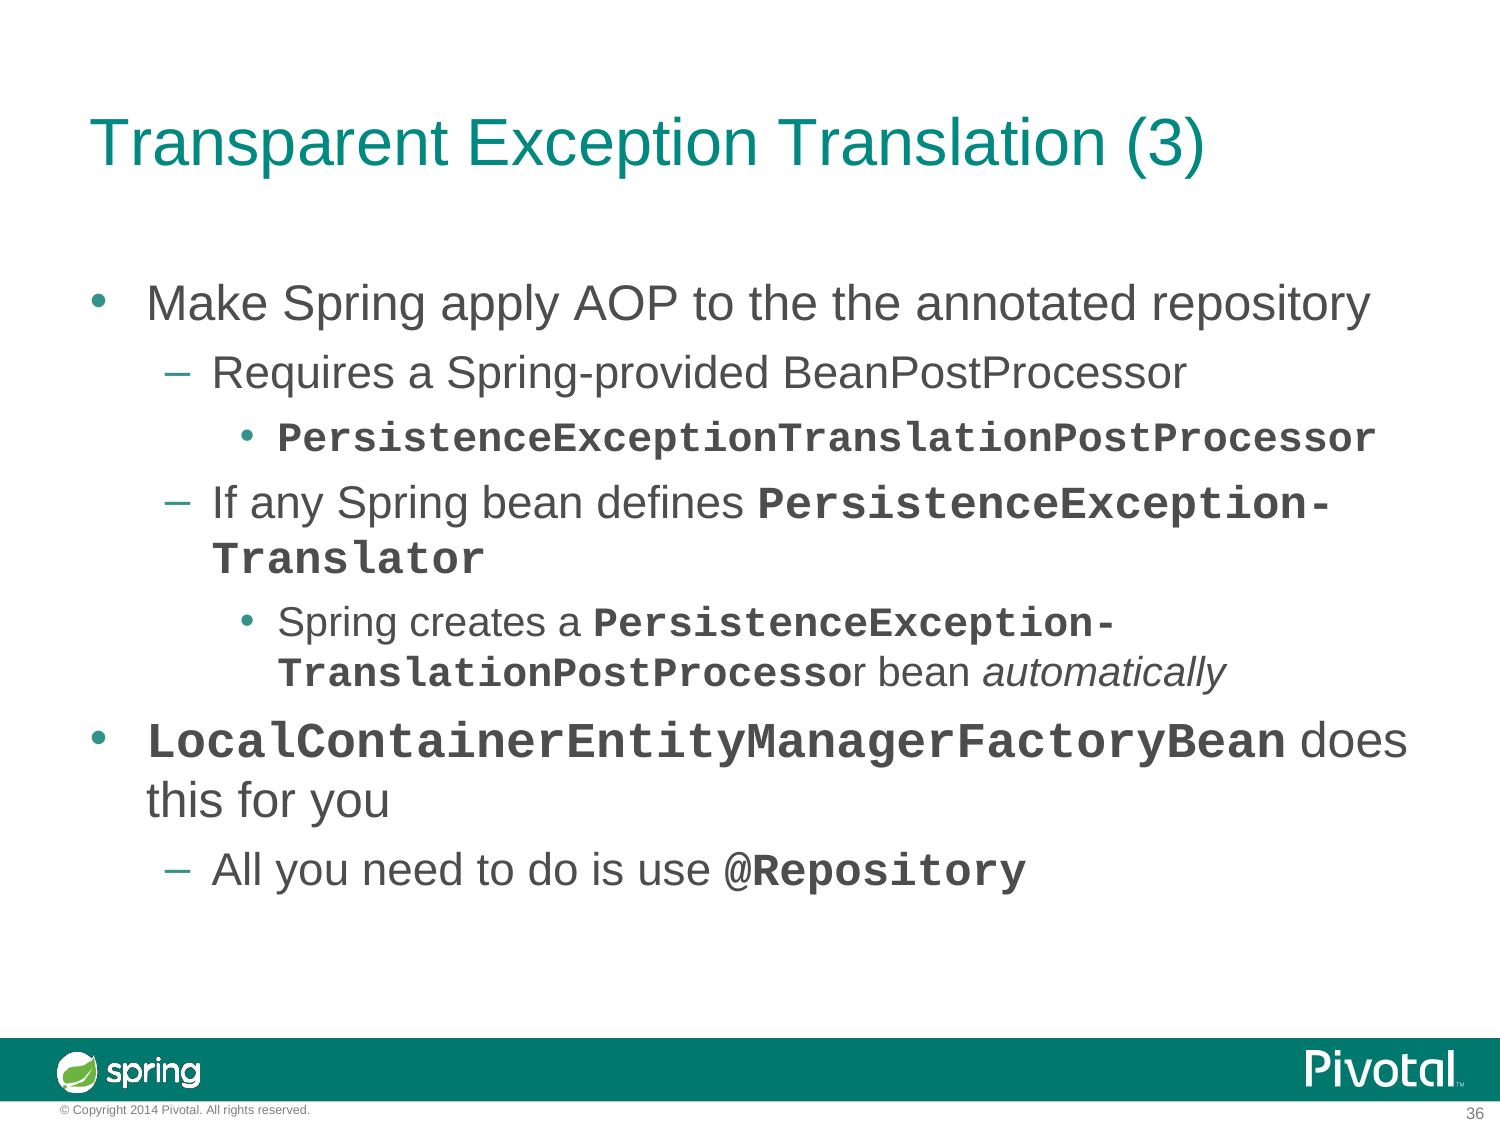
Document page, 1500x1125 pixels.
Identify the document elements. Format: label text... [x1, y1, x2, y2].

list Make Spring apply AOP to the the annotated repository Requires a Spring-provided BeanPostProcessor PersistenceExceptionTranslationPostProcessor If any Spring bean defines PersistenceException-Translator Spring creates a PersistenceException-TranslationPostProcessor bean automatically LocalContainerEntityManagerFactoryBean does this for you All you need to do is use @Repository [75, 262, 1426, 976]
title Transparent Exception Translation (3) [75, 45, 1426, 233]
picture [32, 1041, 210, 1103]
picture [1306, 1050, 1464, 1087]
